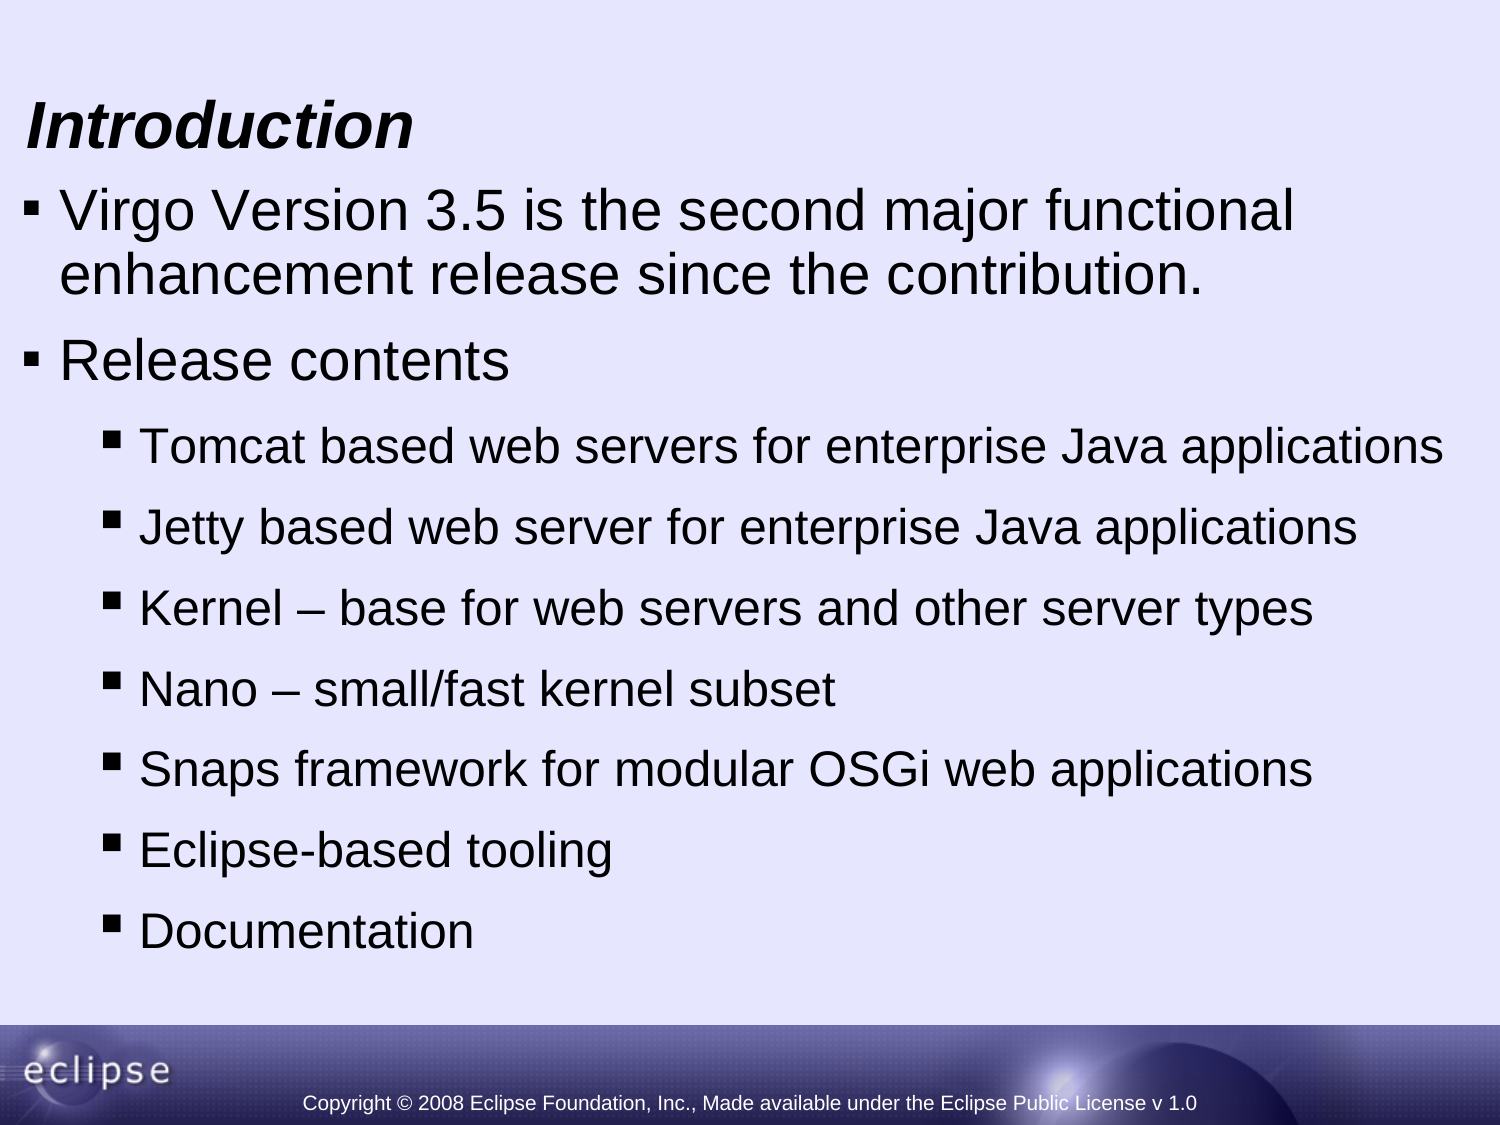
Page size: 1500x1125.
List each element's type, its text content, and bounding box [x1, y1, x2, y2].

list Virgo Version 3.5 is the second major functional enhancement release since the contribution. Release contents Tomcat based web servers for enterprise Java applications Jetty based web server for enterprise Java applications Kernel – base for web servers and other server types Nano – small/fast kernel subset Snaps framework for modular OSGi web applications Eclipse-based tooling Documentation [21, 177, 1447, 1011]
title Introduction [26, 84, 1474, 172]
picture [0, 1025, 1500, 1125]
